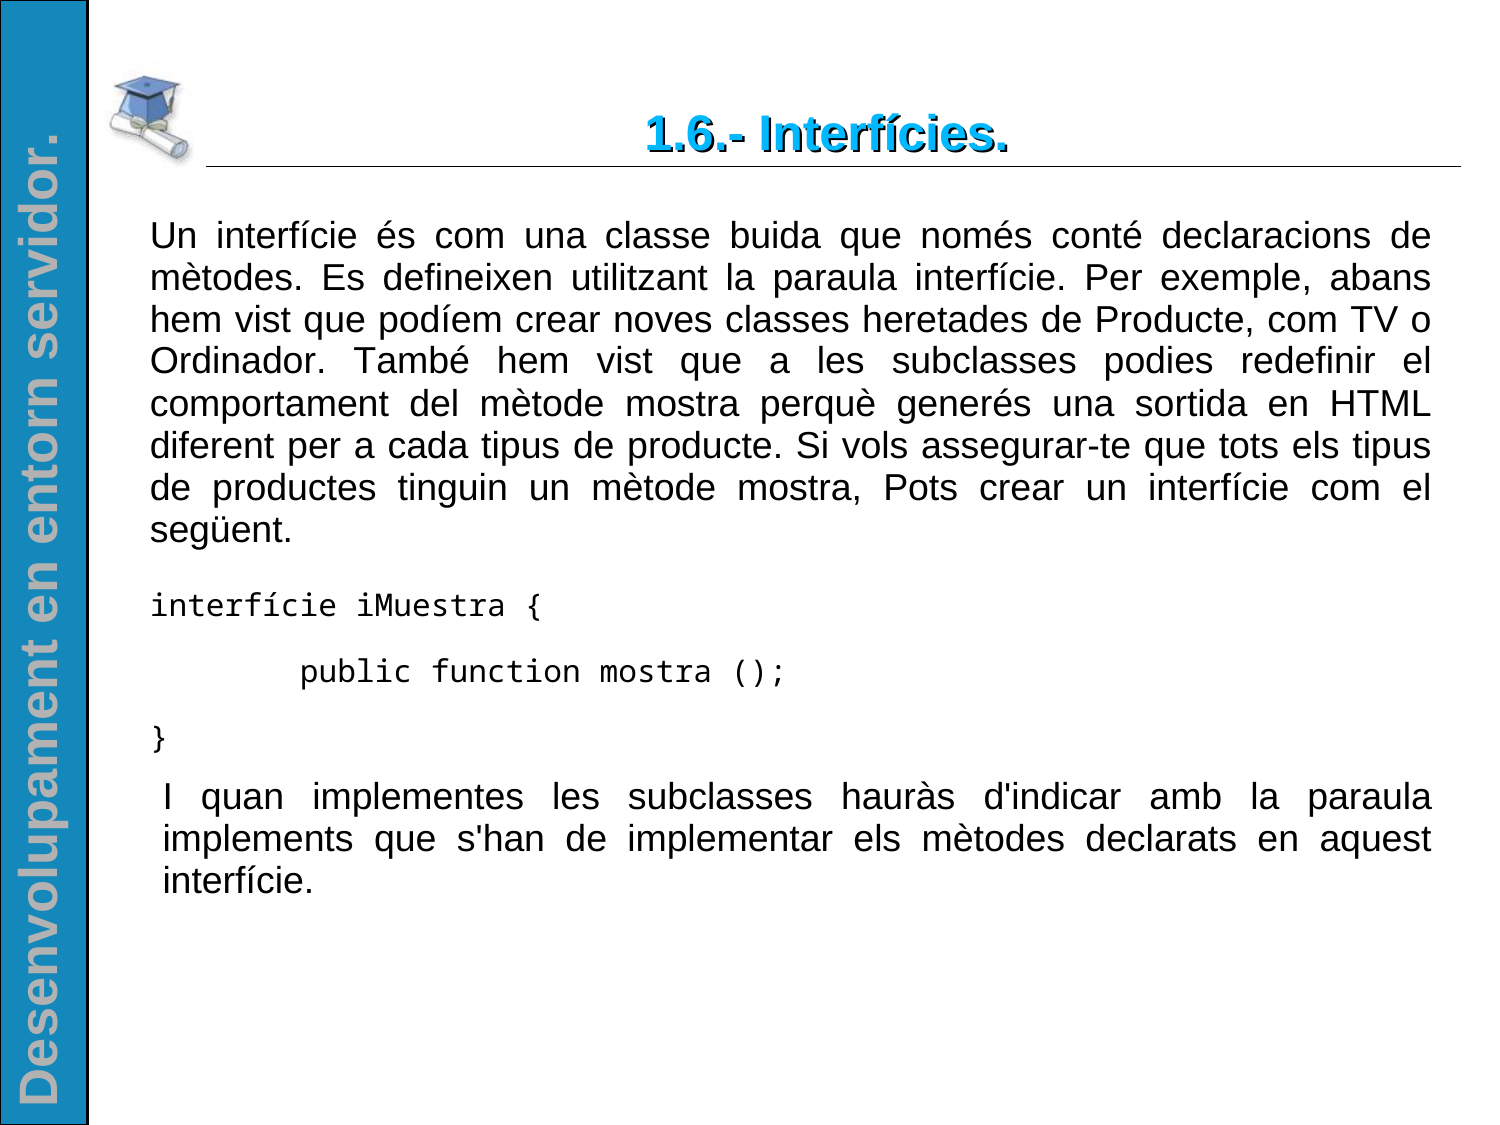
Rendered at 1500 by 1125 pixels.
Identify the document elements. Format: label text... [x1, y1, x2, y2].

picture [93, 61, 206, 174]
title 1.6.- Interfícies. [206, 88, 1447, 178]
text_box Un interfície és com una classe buida que només conté declaracions de mètodes. Es defineixen utilitzant la paraula interfície. Per exemple, abans hem vist que podíem crear noves classes heretades de Producte, com TV o Ordinador. També hem vist que a les subclasses podies redefinir el comportament del mètode mostra perquè generés una sortida en HTML diferent per a cada tipus de producte. Si vols assegurar-te que tots els tipus de productes tinguin un mètode mostra, Pots crear un interfície com el següent. interfície iMuestra { public function mostra (); } [135, 206, 1447, 747]
text_box I quan implementes les subclasses hauràs d'indicar amb la paraula implements que s'han de implementar els mètodes declarats en aquest interfície. [147, 767, 1447, 909]
